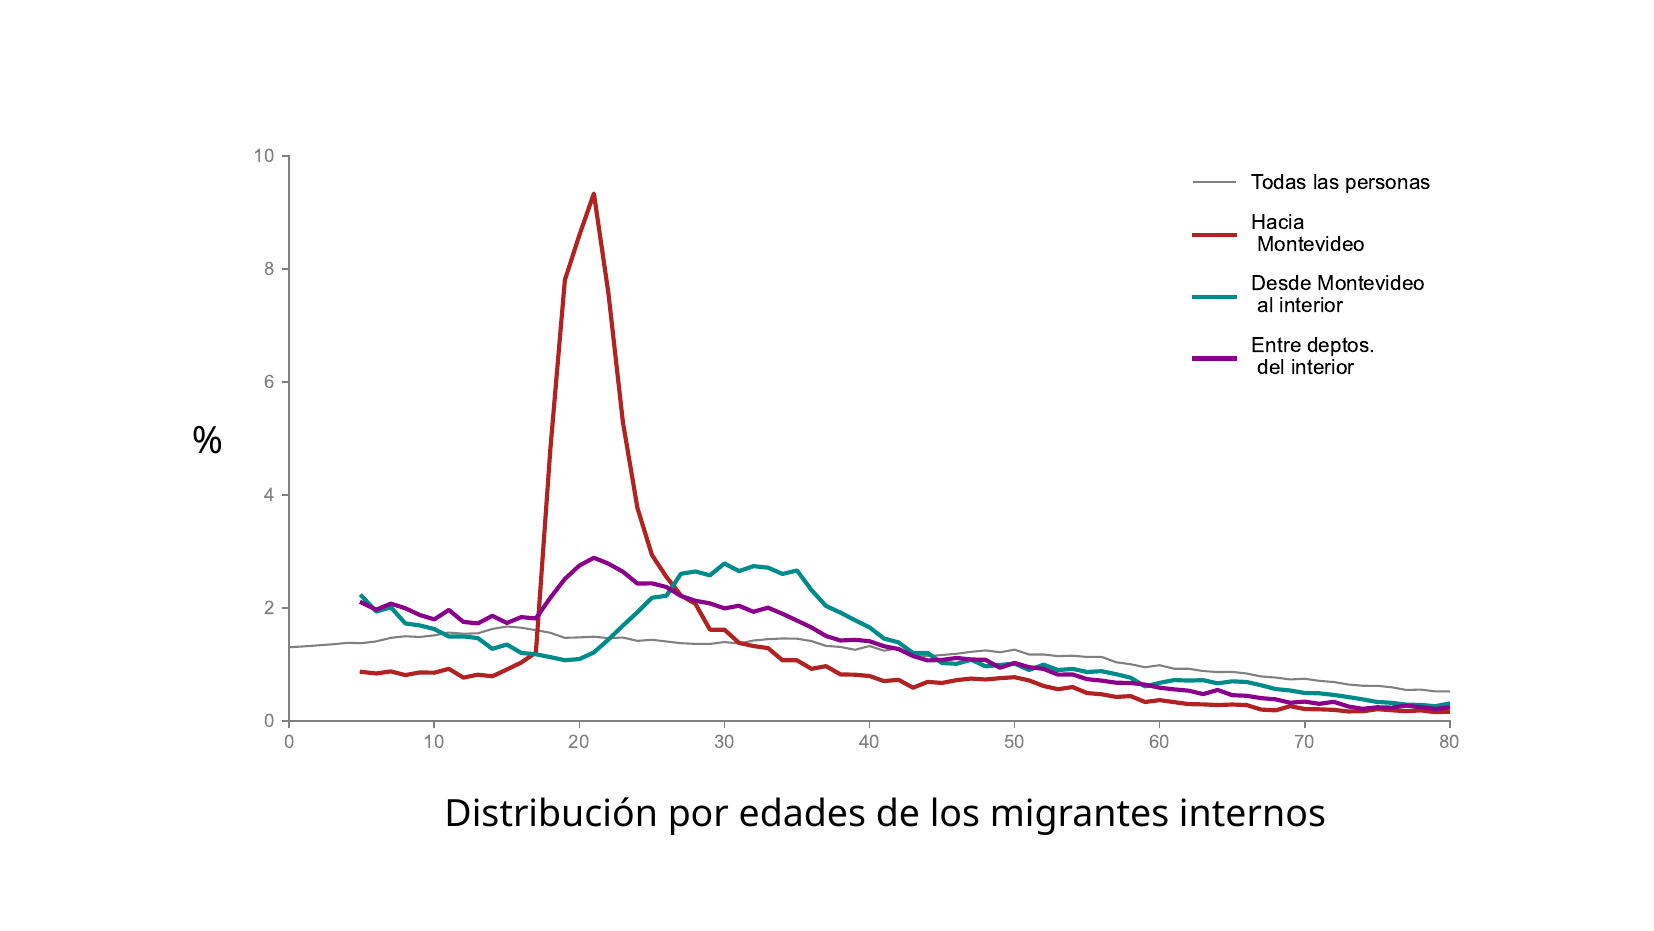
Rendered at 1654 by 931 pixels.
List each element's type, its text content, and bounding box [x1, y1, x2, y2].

text_box % [177, 406, 237, 473]
picture [238, 133, 1477, 768]
text_box Distribución por edades de los migrantes internos [354, 779, 1418, 897]
